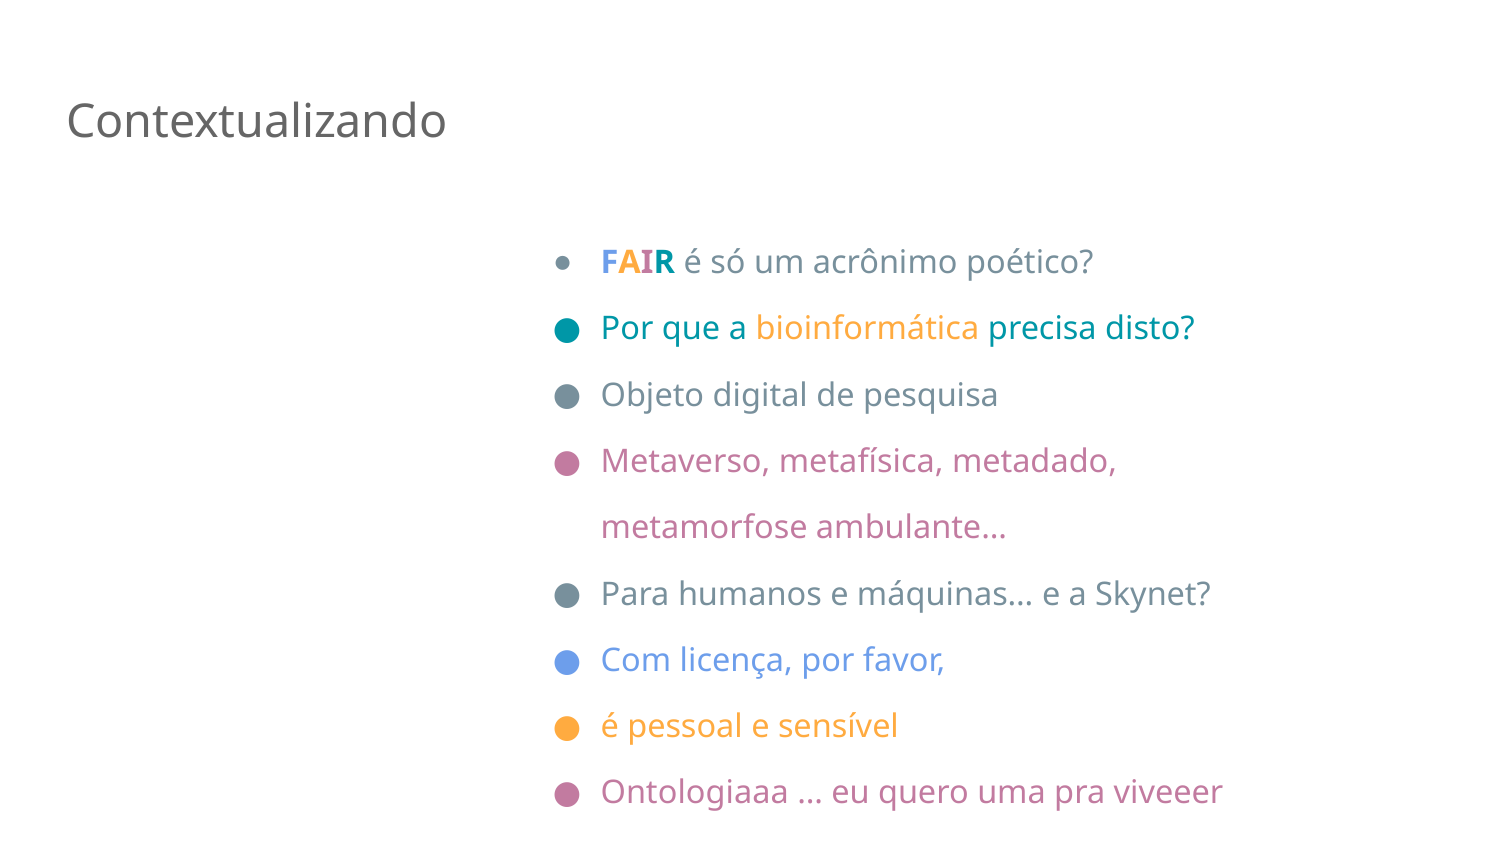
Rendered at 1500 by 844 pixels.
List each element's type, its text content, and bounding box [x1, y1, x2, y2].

title Contextualizando [51, 72, 1449, 167]
list FAIR é só um acrônimo poético? Por que a bioinformática precisa disto? Objeto digital de pesquisa Metaverso, metafísica, metadado, metamorfose ambulante… Para humanos e máquinas… e a Skynet? Com licença, por favor, é pessoal e sensível Ontologiaaa … eu quero uma pra viveeer [520, 201, 1342, 832]
